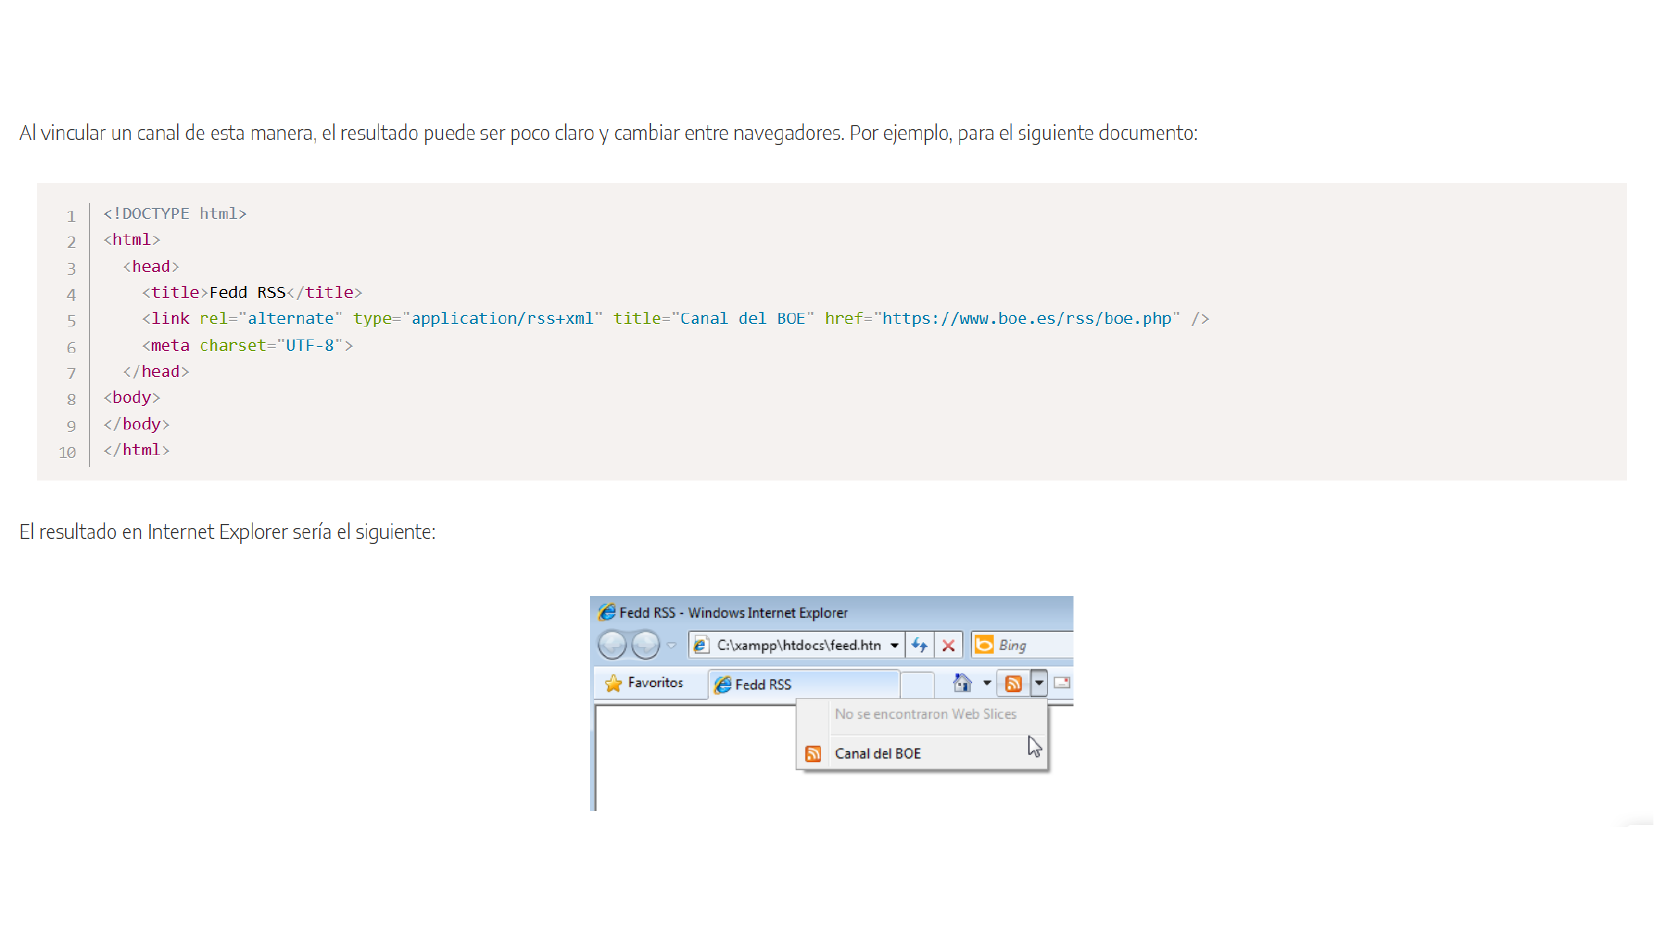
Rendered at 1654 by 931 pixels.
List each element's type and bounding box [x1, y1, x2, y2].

picture [0, 83, 1654, 827]
